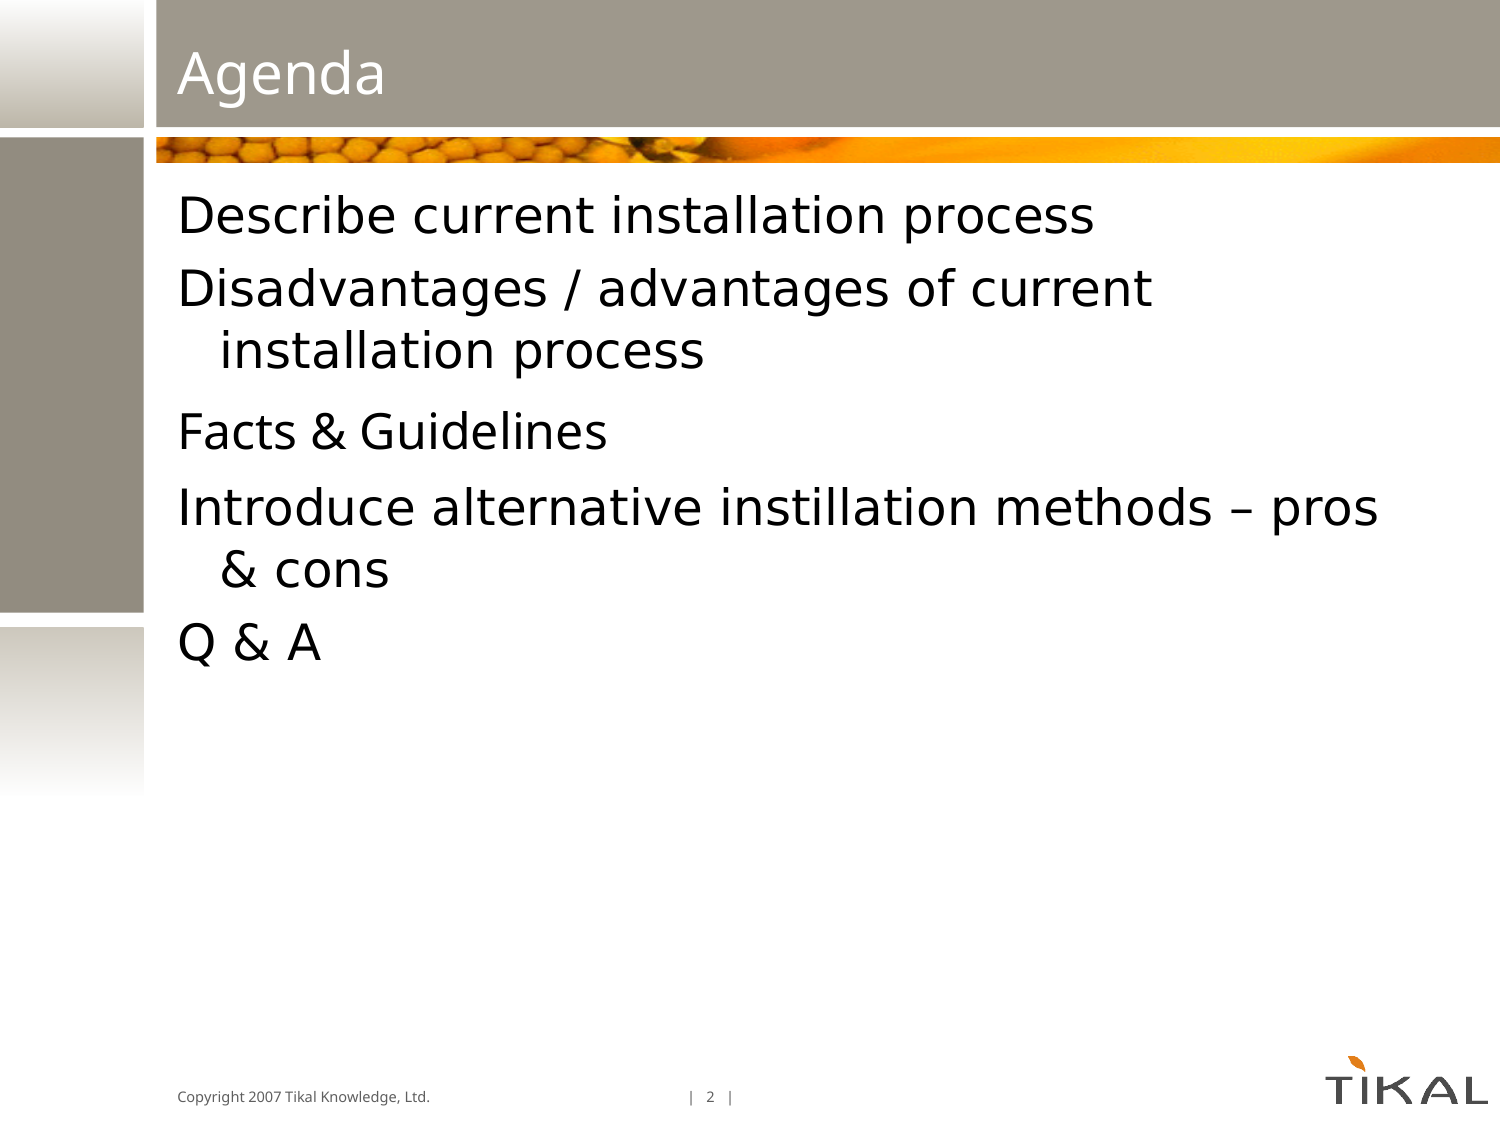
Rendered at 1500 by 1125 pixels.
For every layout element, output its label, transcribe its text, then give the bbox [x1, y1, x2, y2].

picture [156, 137, 1500, 163]
picture [1312, 1034, 1500, 1125]
list Describe current installation process Disadvantages / advantages of current installation process Facts & Guidelines Introduce alternative instillation methods – pros & cons Q & A [162, 175, 1450, 1026]
title Agenda [162, 24, 1450, 126]
